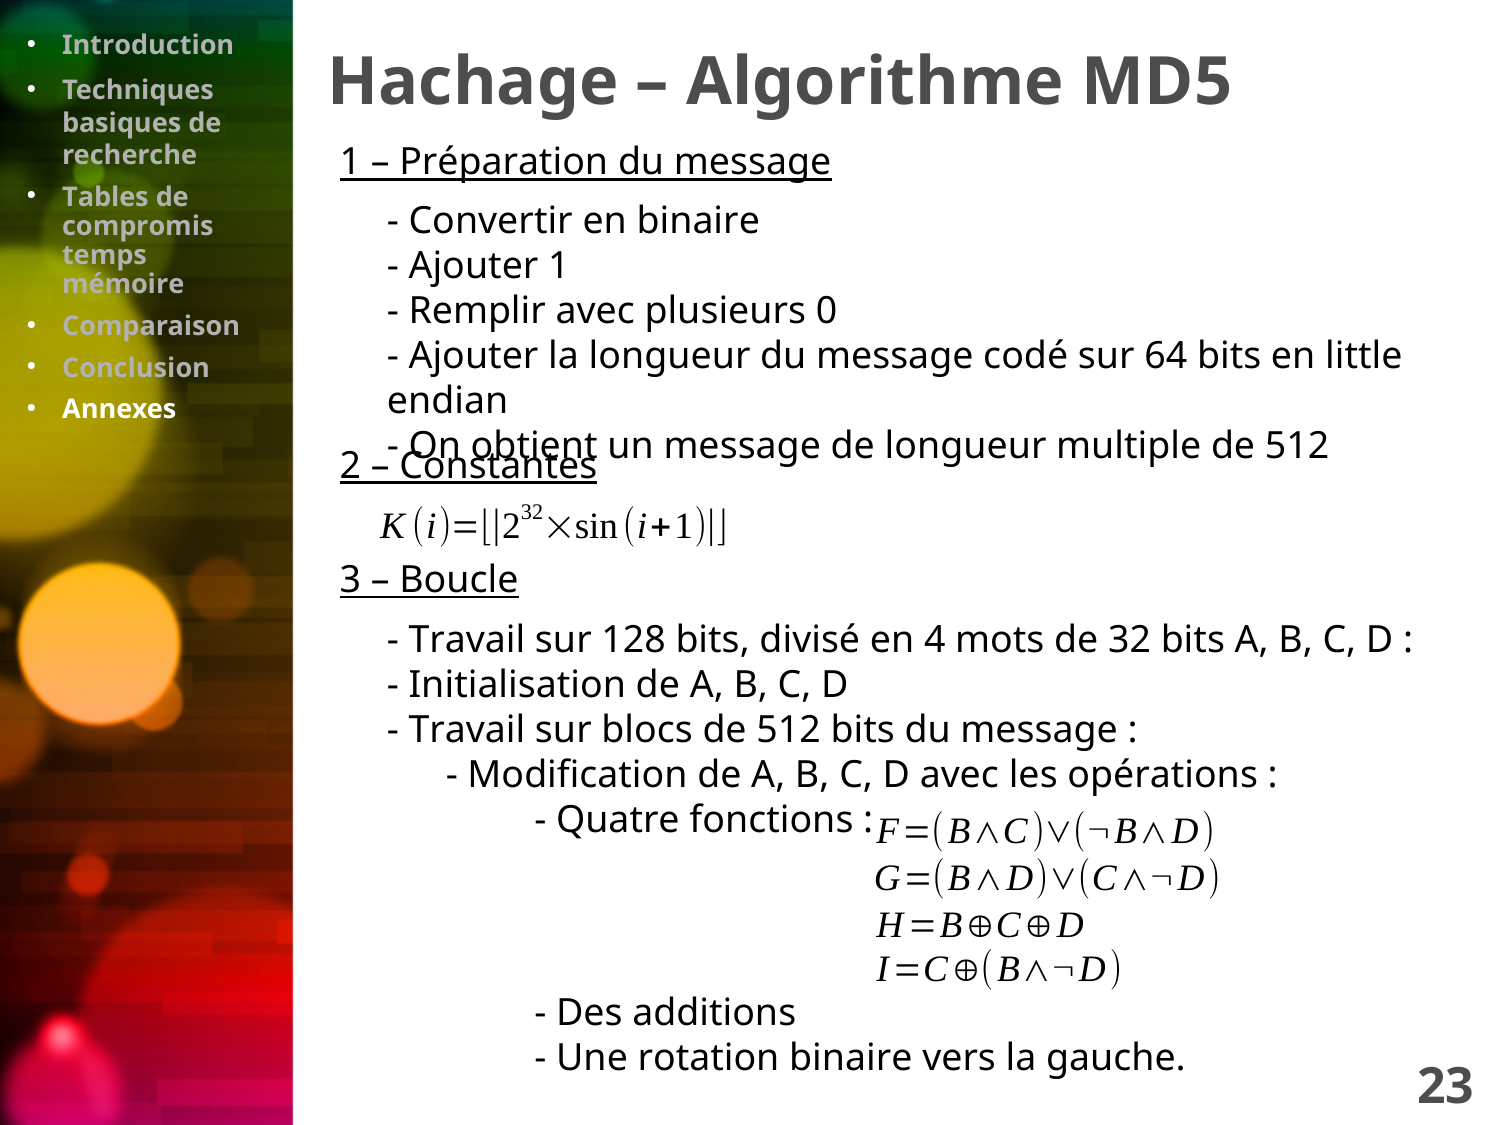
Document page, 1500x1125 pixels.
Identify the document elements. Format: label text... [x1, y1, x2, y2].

chart [372, 499, 733, 547]
text_box 2 – Constantes [324, 433, 1101, 494]
title Hachage – Algorithme MD5 [312, 19, 1471, 138]
text_box - Travail sur 128 bits, divisé en 4 mots de 32 bits A, B, C, D : - Initialisation de A, B, C, D - Travail sur blocs de 512 bits du message : - Modification de A, B, C, D avec les opérations : - Quatre fonctions : - Des additions - Une rotation binaire vers la gauche. [372, 607, 1477, 1086]
text_box Introduction Techniques basiques de recherche Tables de compromis temps mémoire Comparaison Conclusion Annexes [11, 23, 284, 449]
text_box <numéro> [1417, 1054, 1500, 1109]
chart [868, 809, 1227, 993]
text_box - Convertir en binaire - Ajouter 1 - Remplir avec plusieurs 0 - Ajouter la longueur du message codé sur 64 bits en little endian - On obtient un message de longueur multiple de 512 [372, 189, 1500, 474]
text_box 3 – Boucle [324, 547, 934, 608]
text_box 1 – Préparation du message [324, 130, 934, 190]
picture [0, 0, 1500, 1125]
